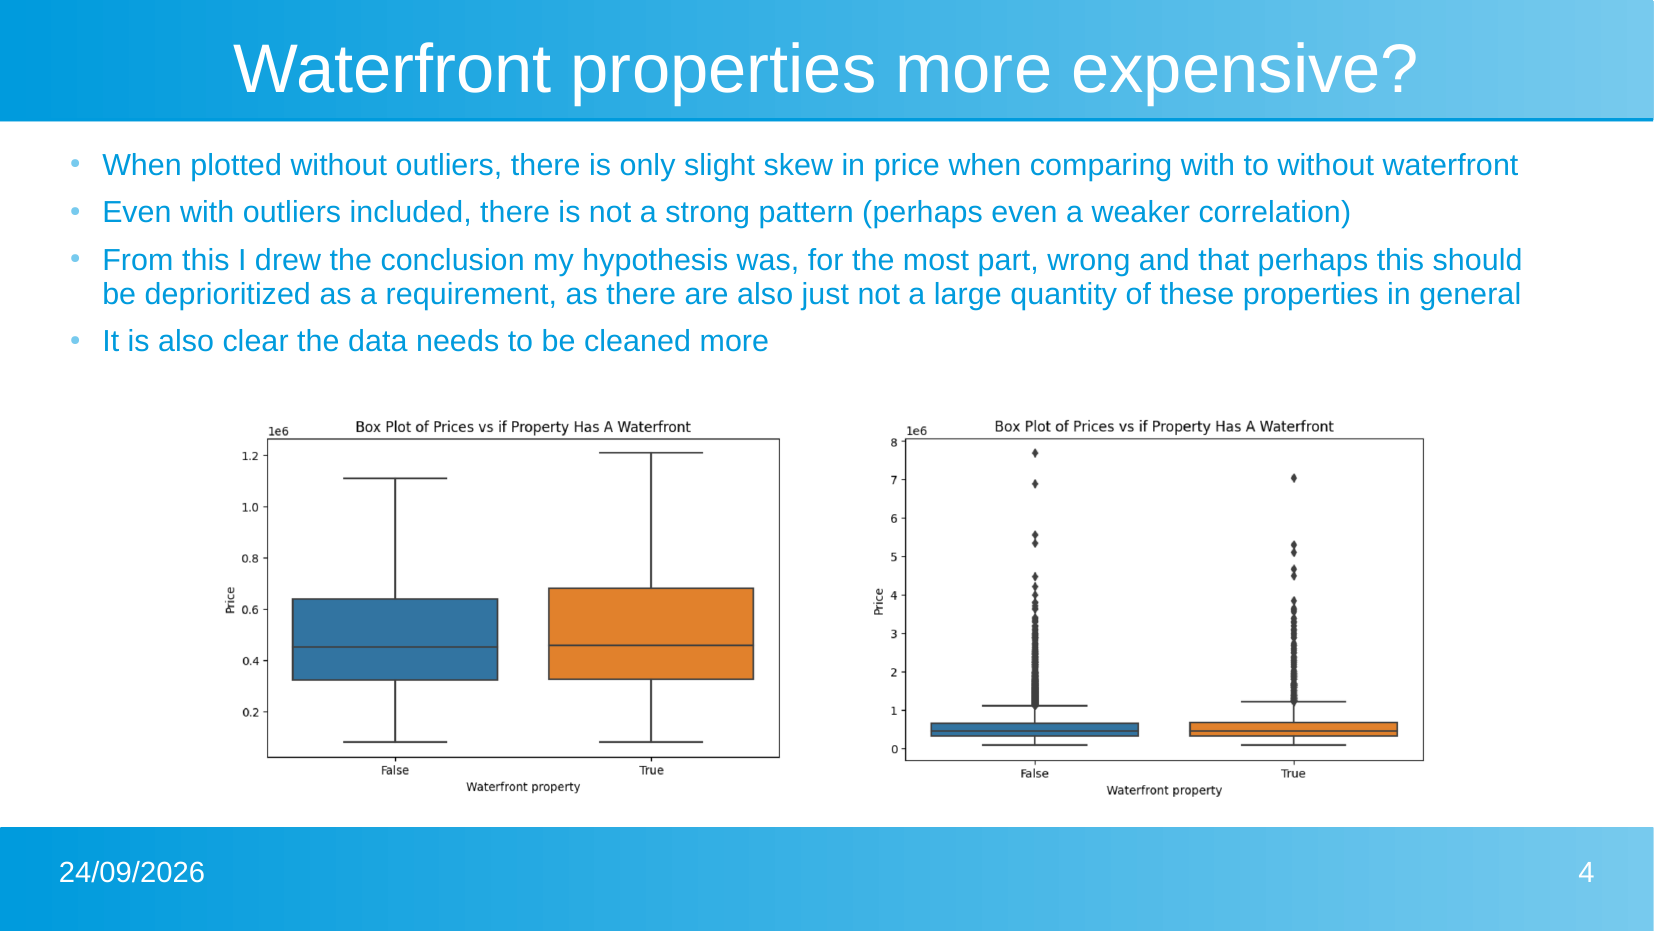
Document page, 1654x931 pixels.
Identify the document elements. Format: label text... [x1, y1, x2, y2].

list When plotted without outliers, there is only slight skew in price when comparing with to without waterfront Even with outliers included, there is not a strong pattern (perhaps even a weaker correlation) From this I drew the conclusion my hypothesis was, for the most part, wrong and that perhaps this should be deprioritized as a requirement, as there are also just not a large quantity of these properties in general It is also clear the data needs to be cleaned more [59, 147, 1536, 384]
picture [861, 413, 1454, 798]
title Waterfront properties more expensive? [59, 29, 1595, 108]
picture [216, 413, 798, 795]
